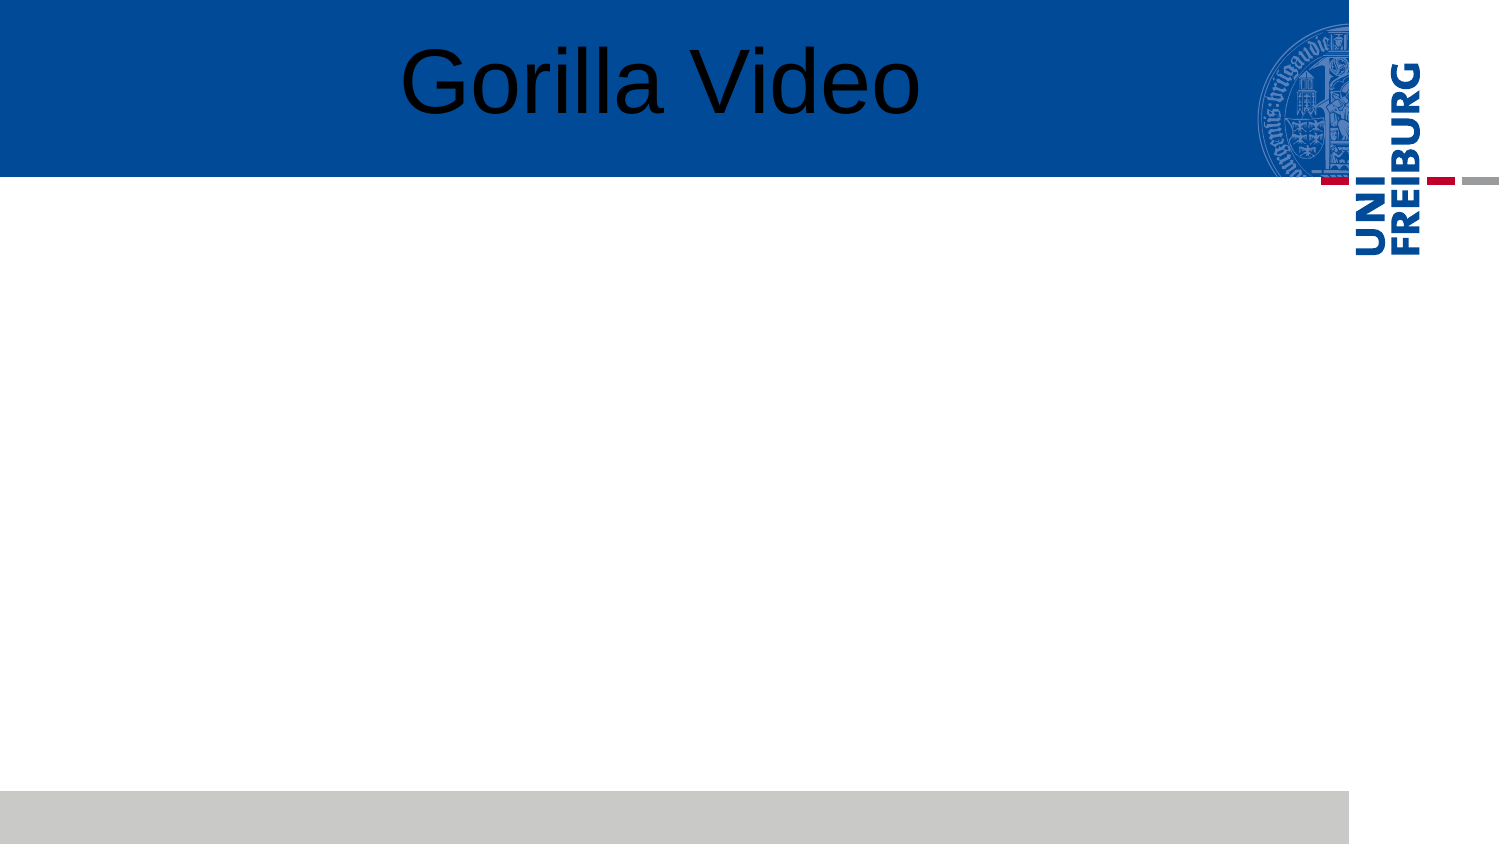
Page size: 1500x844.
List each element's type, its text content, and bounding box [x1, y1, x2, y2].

title Gorilla Video [88, 30, 1235, 134]
